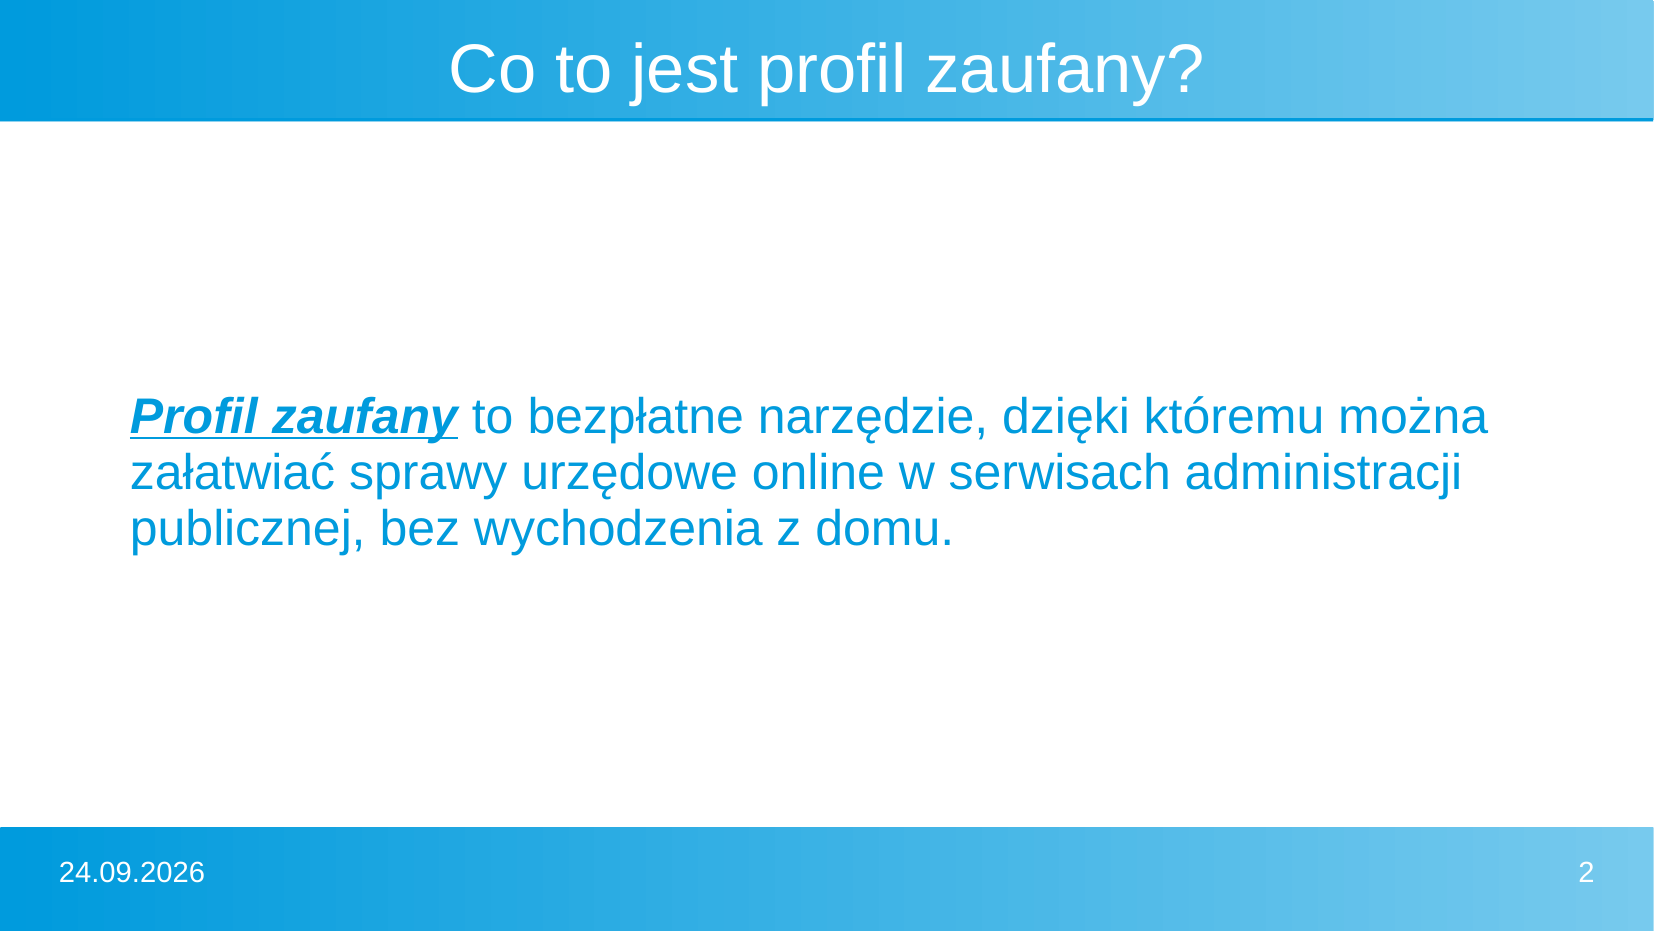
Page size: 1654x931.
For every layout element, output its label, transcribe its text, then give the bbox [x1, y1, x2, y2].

list Profil zaufany to bezpłatne narzędzie, dzięki któremu można załatwiać sprawy urzędowe online w serwisach administracji publicznej, bez wychodzenia z domu. [59, 177, 1595, 768]
title Co to jest profil zaufany? [59, 29, 1595, 108]
